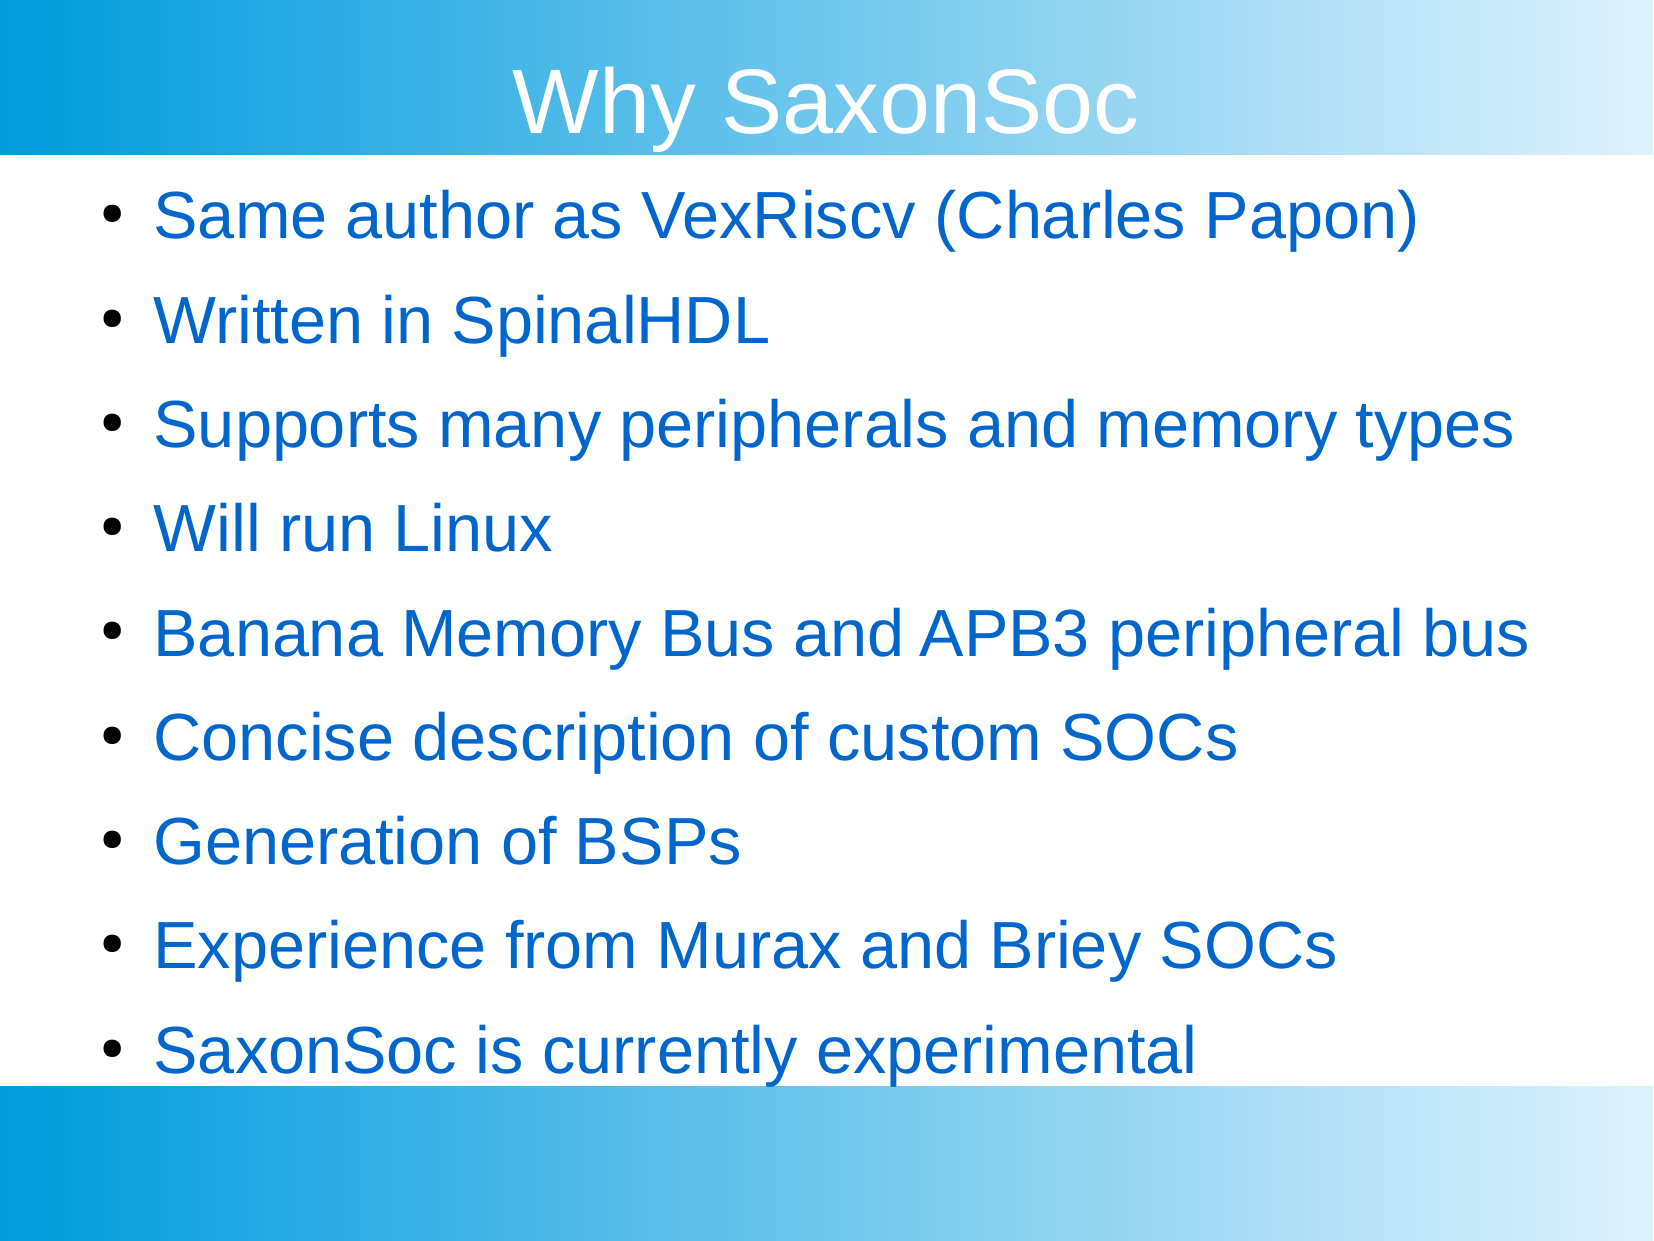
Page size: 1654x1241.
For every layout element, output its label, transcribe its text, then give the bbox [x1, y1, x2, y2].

title Why SaxonSoc [82, 49, 1571, 155]
list Same author as VexRiscv (Charles Papon) Written in SpinalHDL Supports many peripherals and memory types Will run Linux Banana Memory Bus and APB3 peripheral bus Concise description of custom SOCs Generation of BSPs Experience from Murax and Briey SOCs SaxonSoc is currently experimental [82, 178, 1571, 1099]
